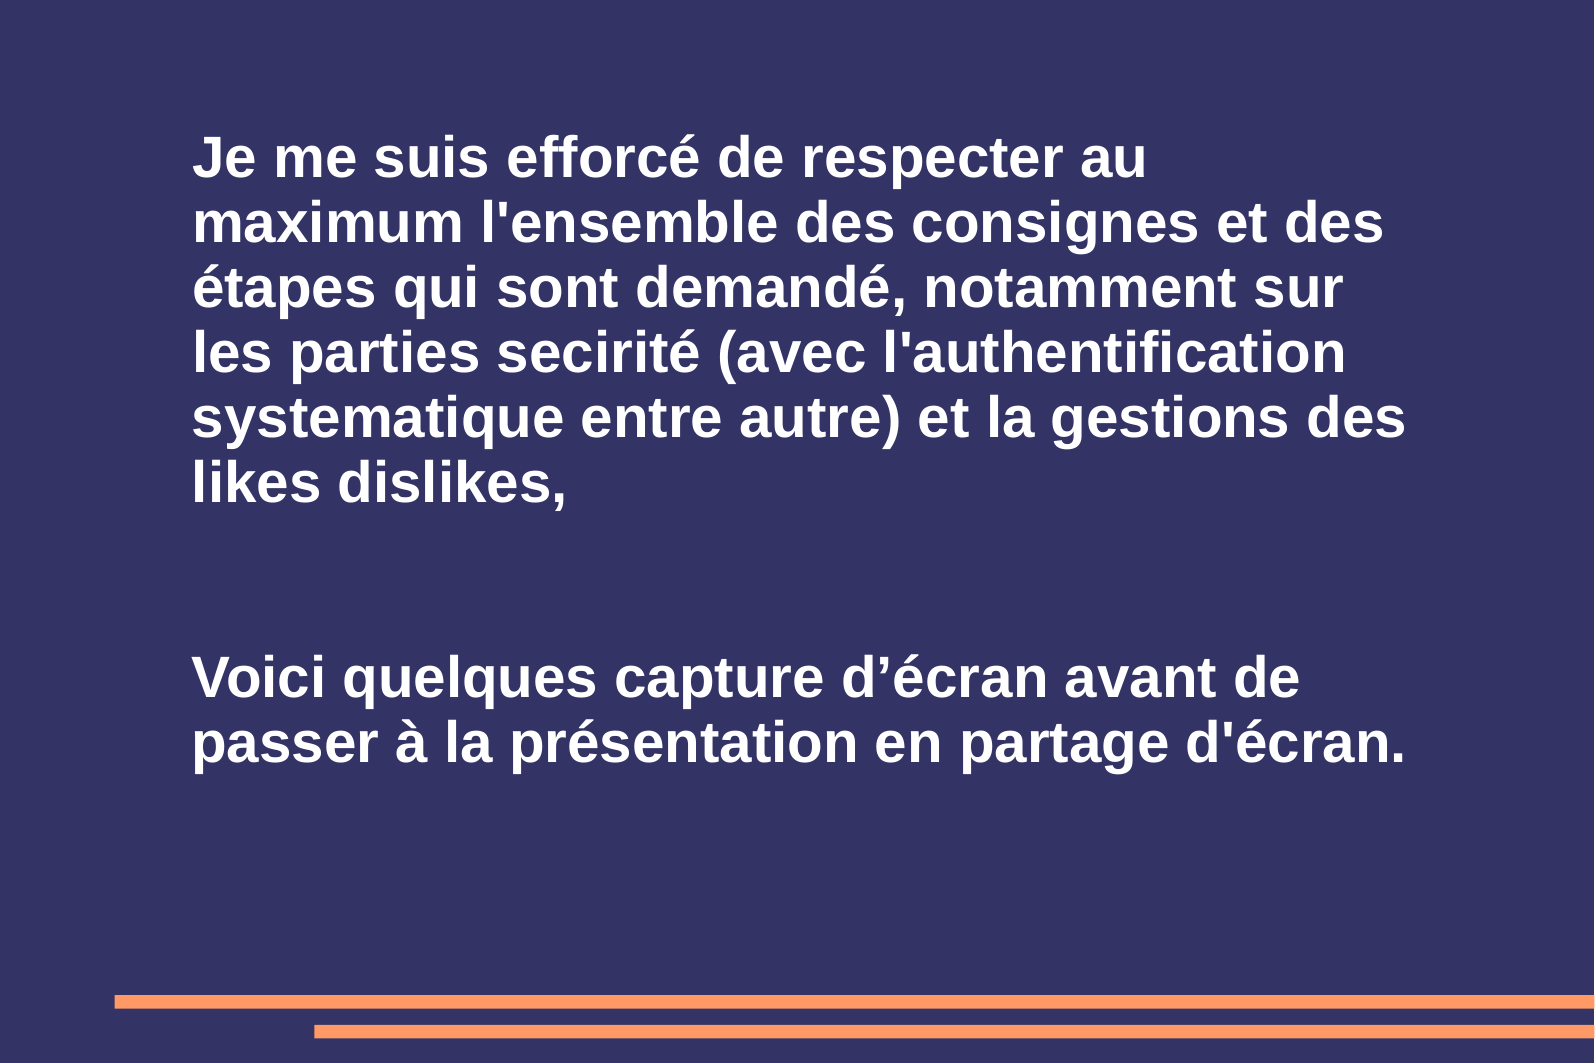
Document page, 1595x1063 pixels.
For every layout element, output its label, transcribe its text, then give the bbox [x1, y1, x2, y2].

text_box Je me suis efforcé de respecter au maximum l'ensemble des consignes et des étapes qui sont demandé, notamment sur les parties secirité (avec l'authentification systematique entre autre) et la gestions des likes dislikes, Voici quelques capture d’écran avant de passer à la présentation en partage d'écran. [176, 117, 1442, 970]
